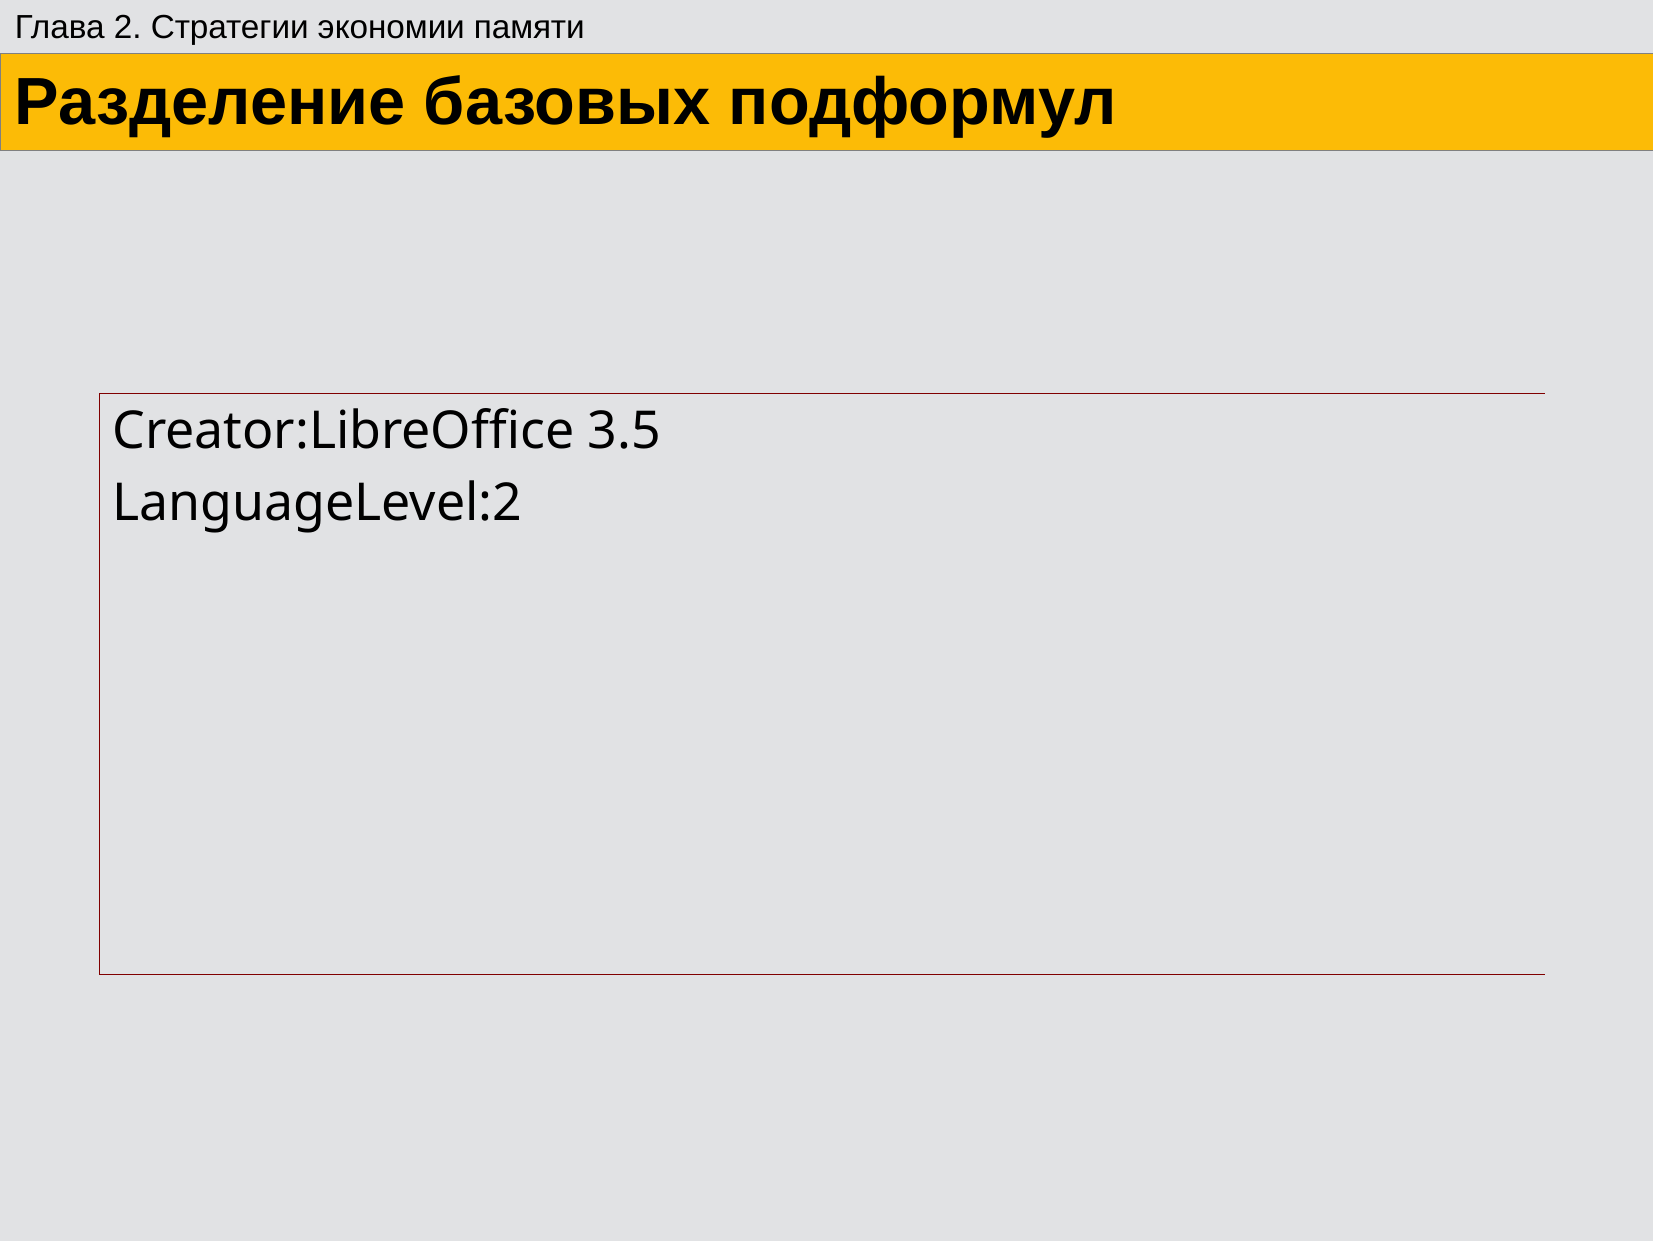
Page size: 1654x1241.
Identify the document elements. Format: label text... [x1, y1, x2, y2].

picture [95, 390, 1546, 975]
text_box Разделение базовых подформул [0, 53, 1653, 151]
text_box Глава 2. Стратегии экономии памяти [0, 1, 500, 58]
